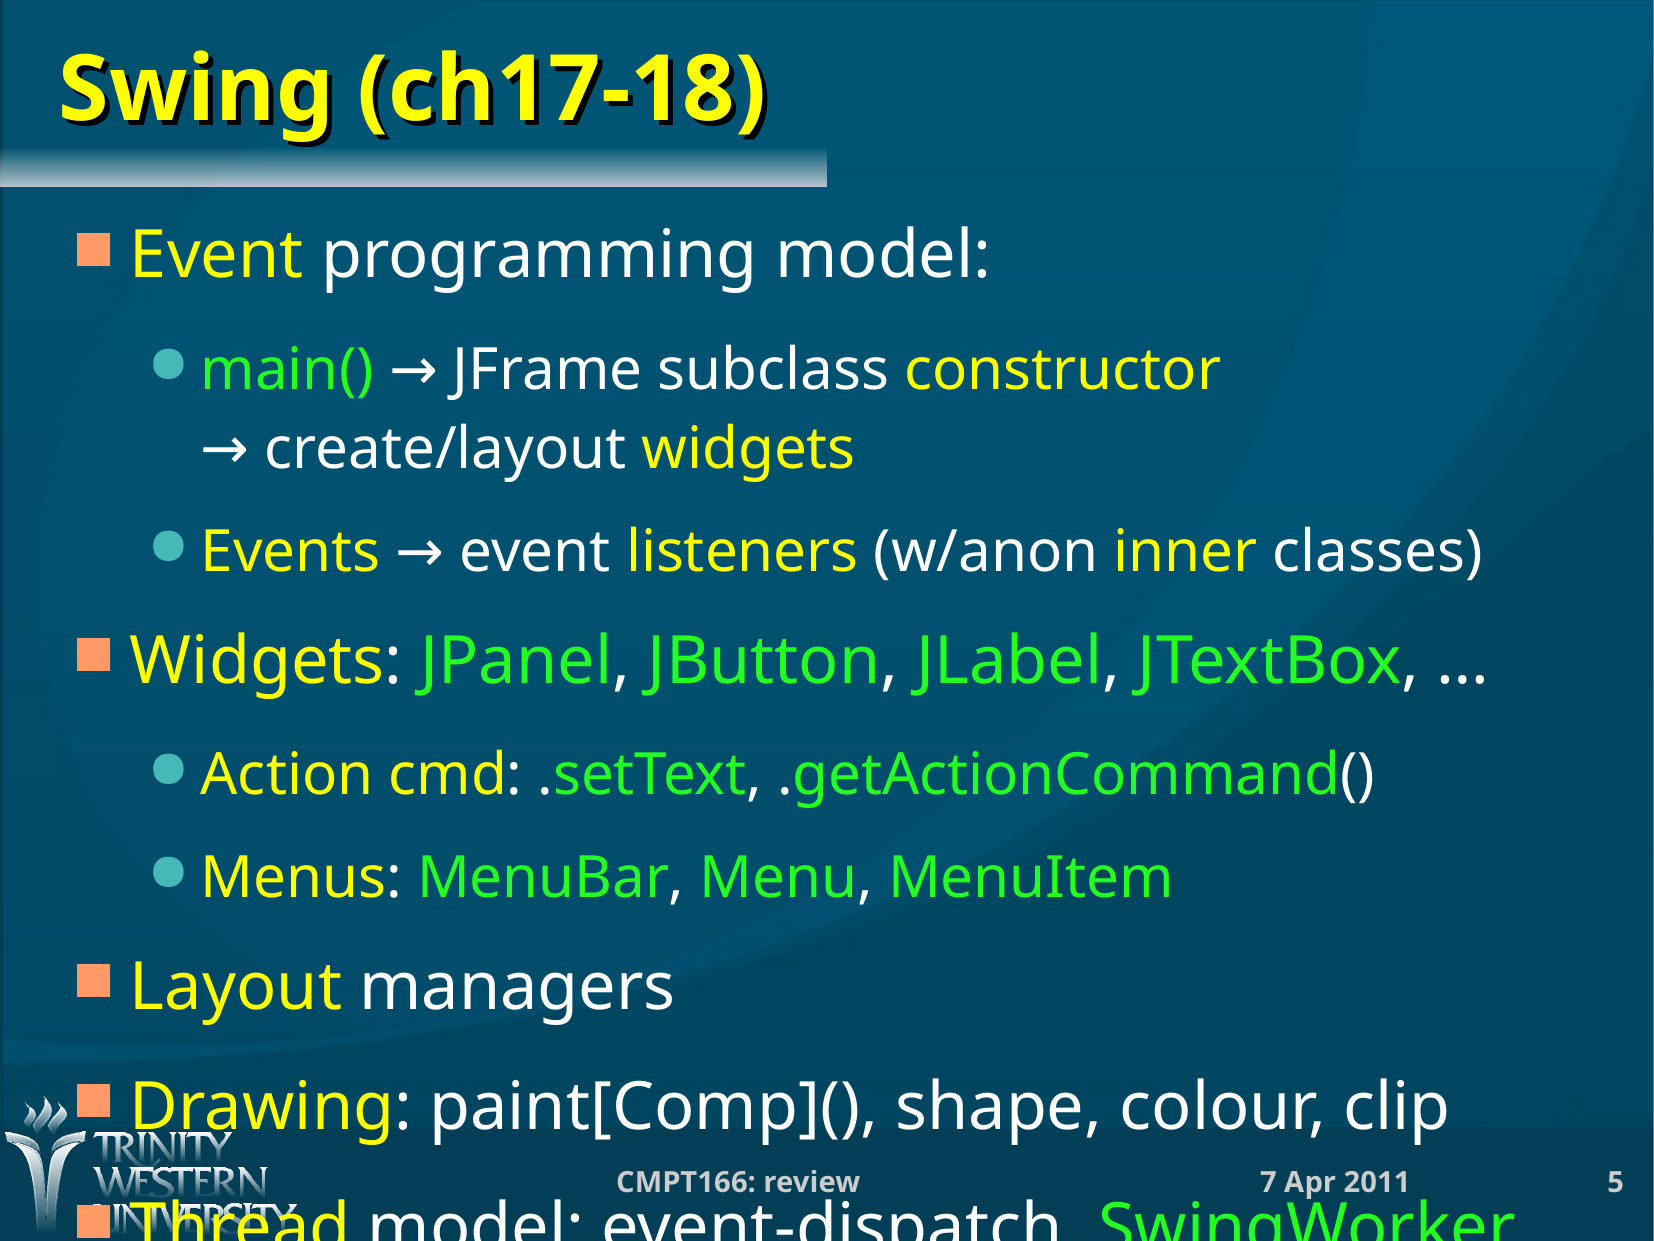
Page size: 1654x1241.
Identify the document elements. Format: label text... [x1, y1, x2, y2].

picture [38, 1227, 54, 1232]
title Swing (ch17-18) [59, 19, 1595, 148]
list Event programming model: main() → JFrame subclass constructor → create/layout widgets Events → event listeners (w/anon inner classes) Widgets: JPanel, JButton, JLabel, JTextBox, … Action cmd: .setText, .getActionCommand() Menus: MenuBar, Menu, MenuItem Layout managers Drawing: paint[Comp](), shape, colour, clip Thread model: event-dispatch, SwingWorker [59, 206, 1625, 1147]
